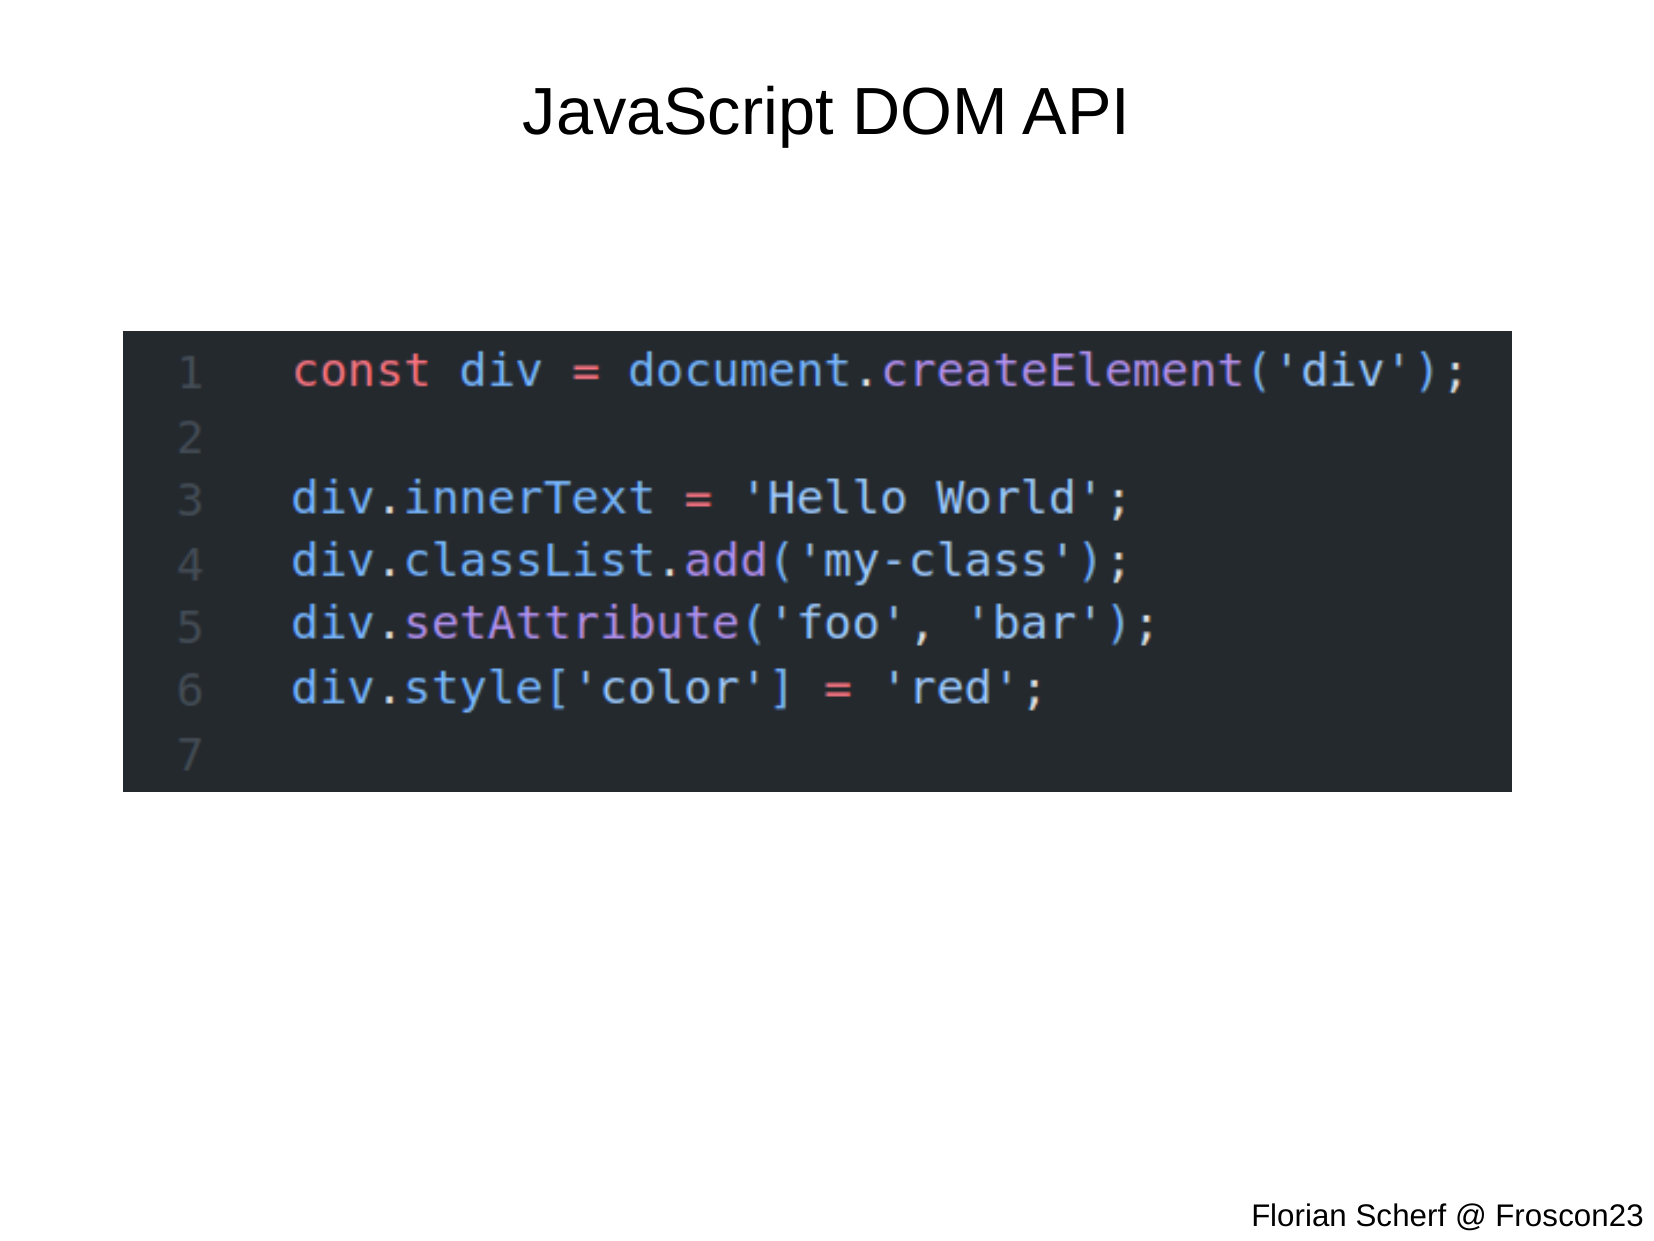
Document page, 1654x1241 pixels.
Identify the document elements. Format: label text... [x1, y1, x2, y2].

list Florian Scherf @ Froscon23 [1180, 1198, 1654, 1241]
picture [123, 331, 1512, 792]
title JavaScript DOM API [82, 8, 1571, 216]
